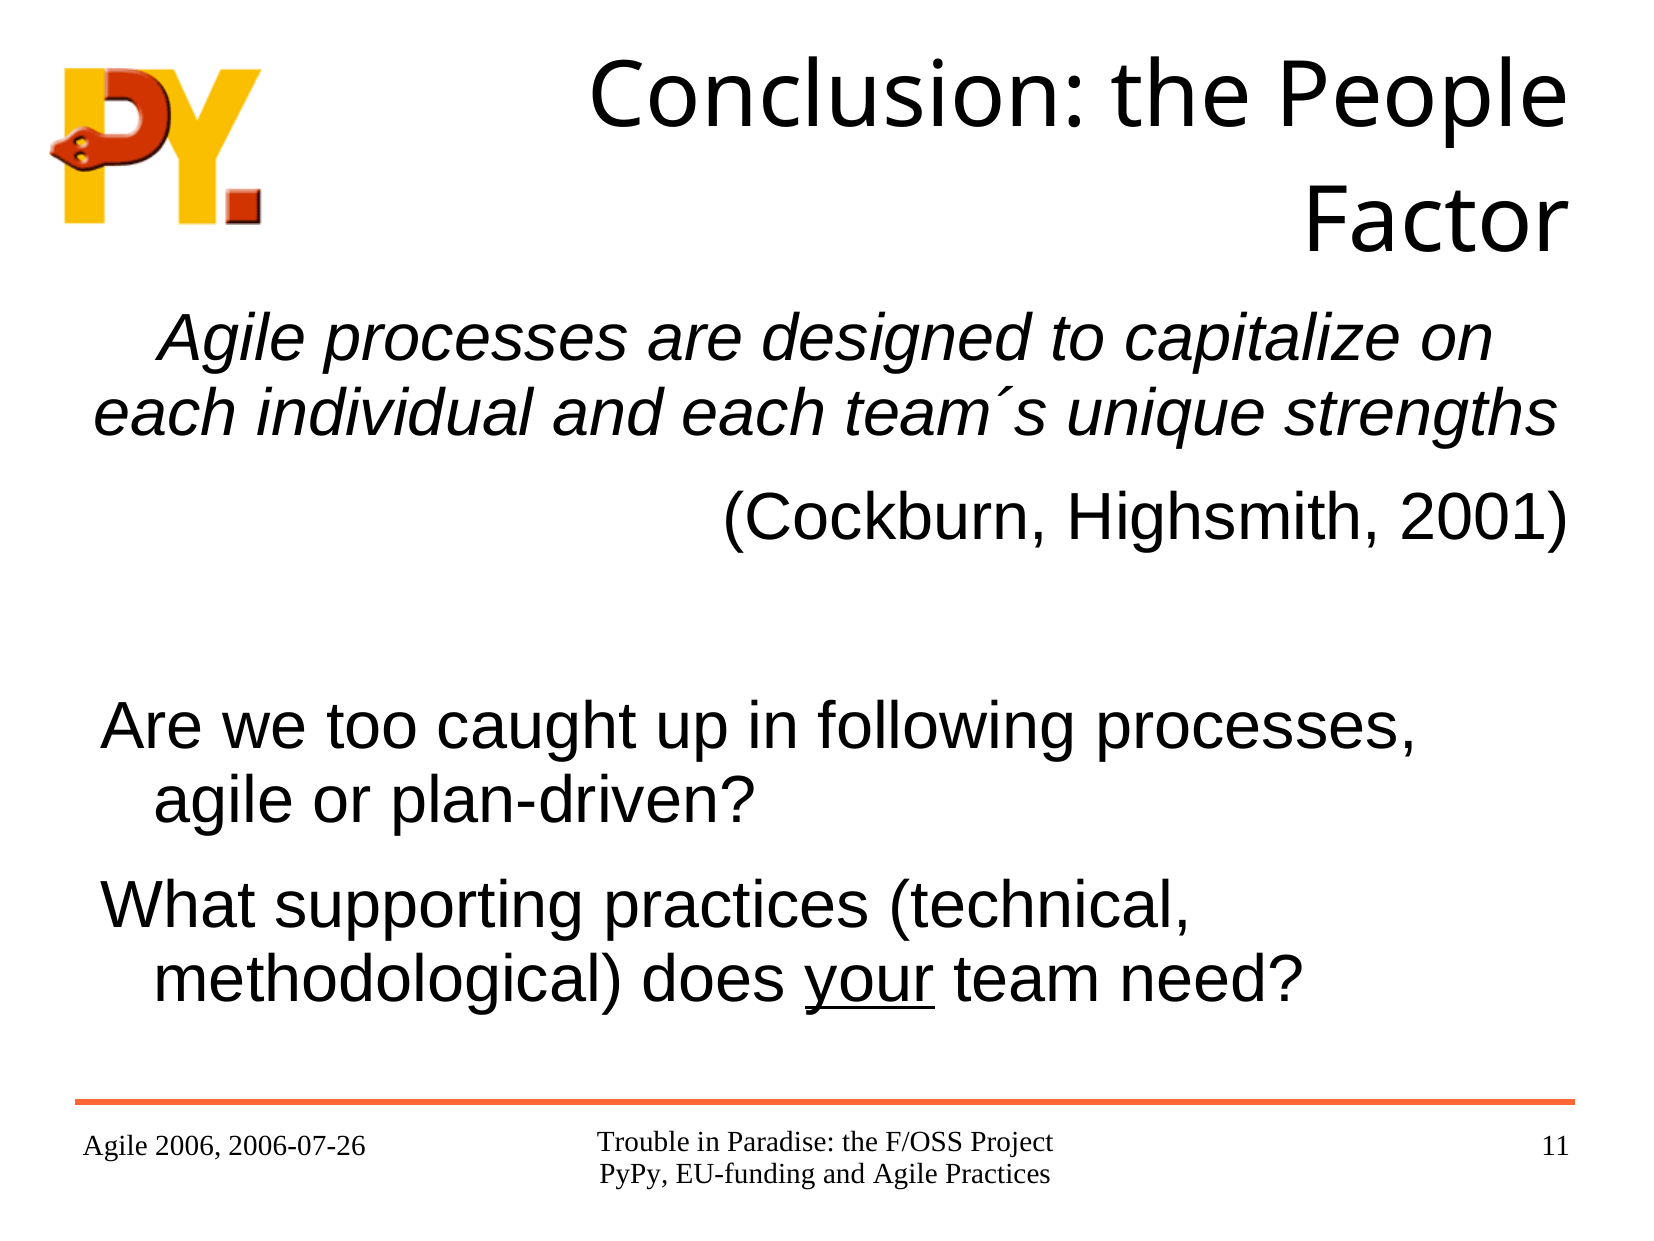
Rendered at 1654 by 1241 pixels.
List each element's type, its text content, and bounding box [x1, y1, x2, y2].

title Conclusion: the People Factor [337, 49, 1571, 257]
picture [49, 67, 263, 225]
list Agile processes are designed to capitalize on each individual and each team´s unique strengths (Cockburn, Highsmith, 2001) Are we too caught up in following processes, agile or plan-driven? What supporting practices (technical, methodological) does your team need? [82, 300, 1571, 1109]
